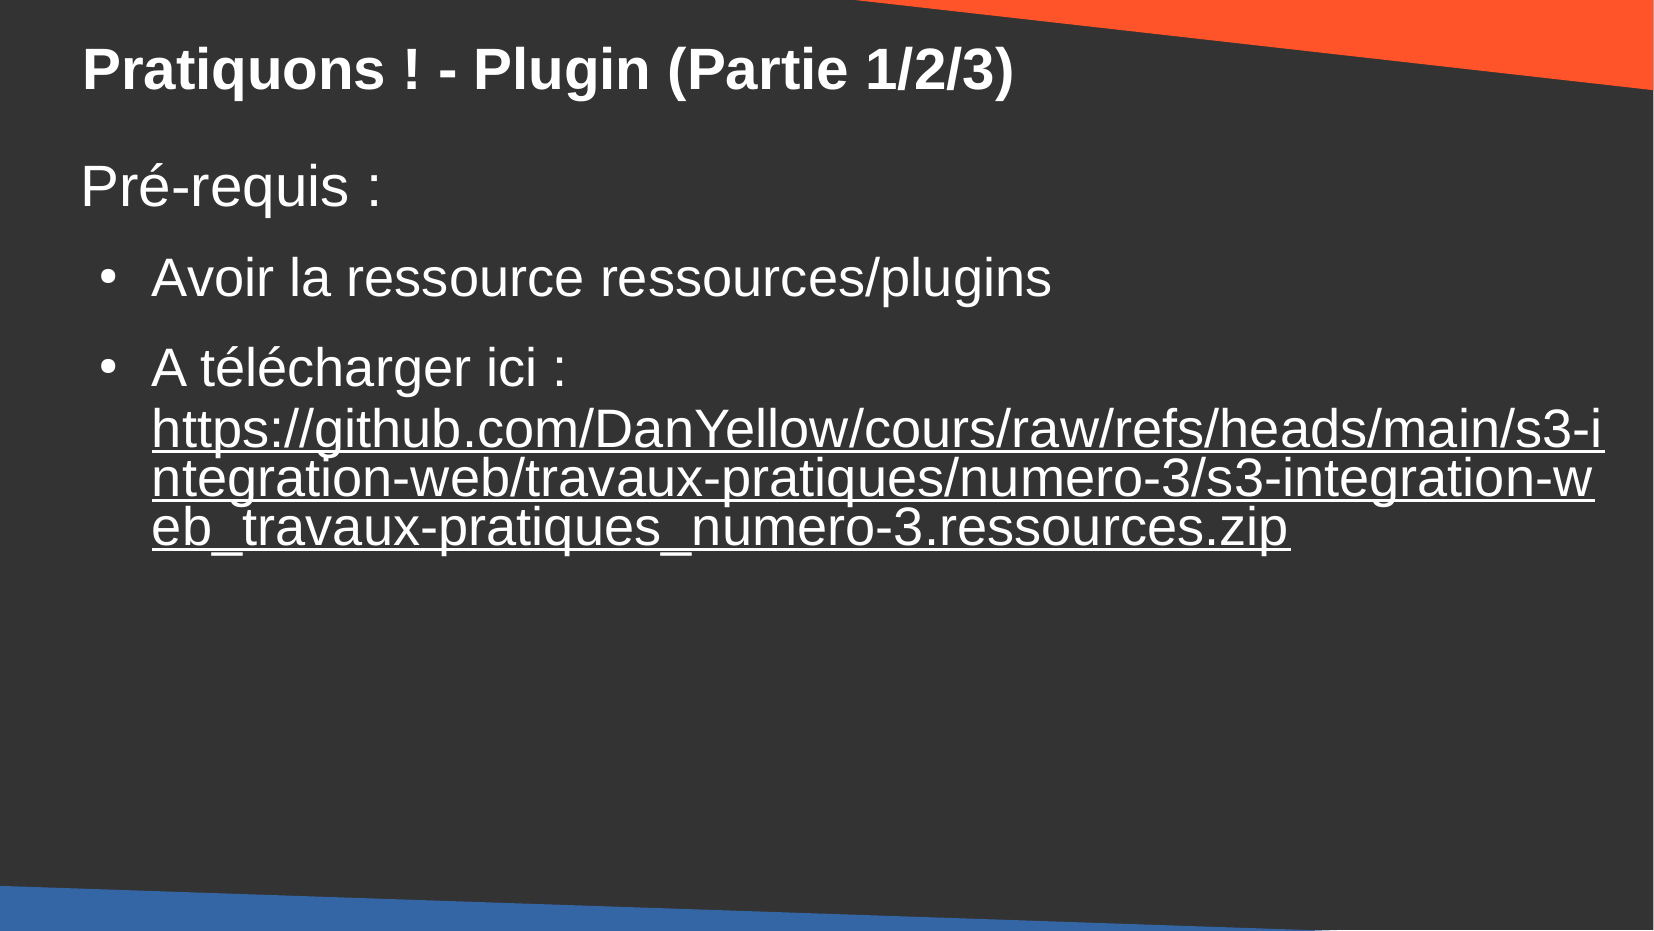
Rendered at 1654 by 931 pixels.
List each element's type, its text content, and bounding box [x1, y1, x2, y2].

title Pratiquons ! - Plugin (Partie 1/2/3) [82, 37, 1571, 114]
text_box [0, 885, 1337, 931]
text_box [854, 0, 1654, 91]
list Pré-requis : Avoir la ressource ressources/plugins A télécharger ici : https://github.com/DanYellow/cours/raw/refs/heads/main/s3-integration-web/travaux-pratiques/numero-3/s3-integration-web_travaux-pratiques_numero-3.ressources.zip [80, 153, 1620, 676]
